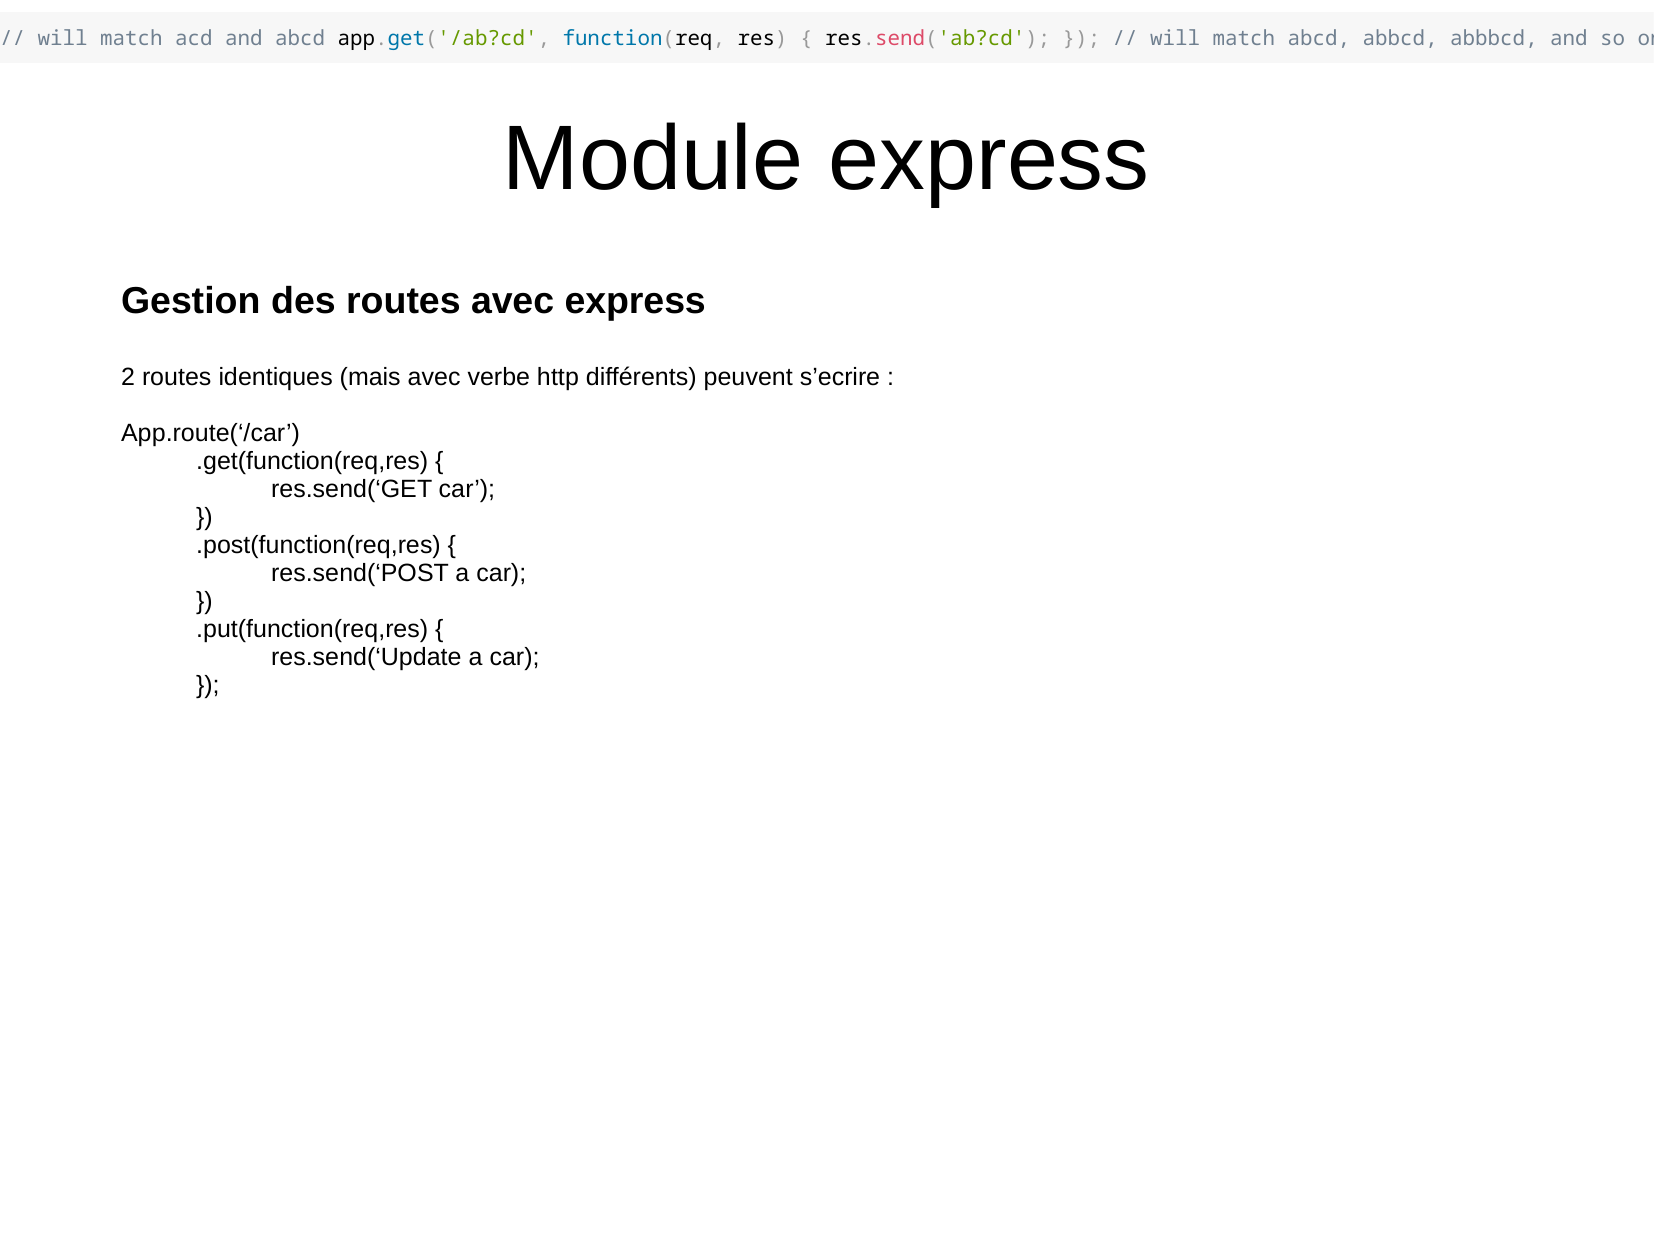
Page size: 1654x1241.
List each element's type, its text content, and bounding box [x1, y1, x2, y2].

title Module express [82, 63, 1571, 257]
text_box // will match acd and abcd app.get('/ab?cd', function(req, res) { res.send('ab?cd'); }); // will match abcd, abbcd, abbbcd, and so on app.get('/ab+cd', function(req, res) { res.send('ab+cd'); }); // will match abcd, abxcd, abRABDOMcd, ab123cd, and so on app.get('/ab*cd', function(req, res) { res.send('ab*cd'); }); // will match /abe and /abcde app.get('/ab(cd)?e', function(req, res) { res.send('ab(cd)?e'); }); [0, 12, 1654, 63]
text_box Gestion des routes avec express 2 routes identiques (mais avec verbe http différents) peuvent s’ecrire : App.route(‘/car’) .get(function(req,res) { res.send(‘GET car’); }) .post(function(req,res) { res.send(‘POST a car); }) .put(function(req,res) { res.send(‘Update a car); }); [106, 271, 1524, 1241]
